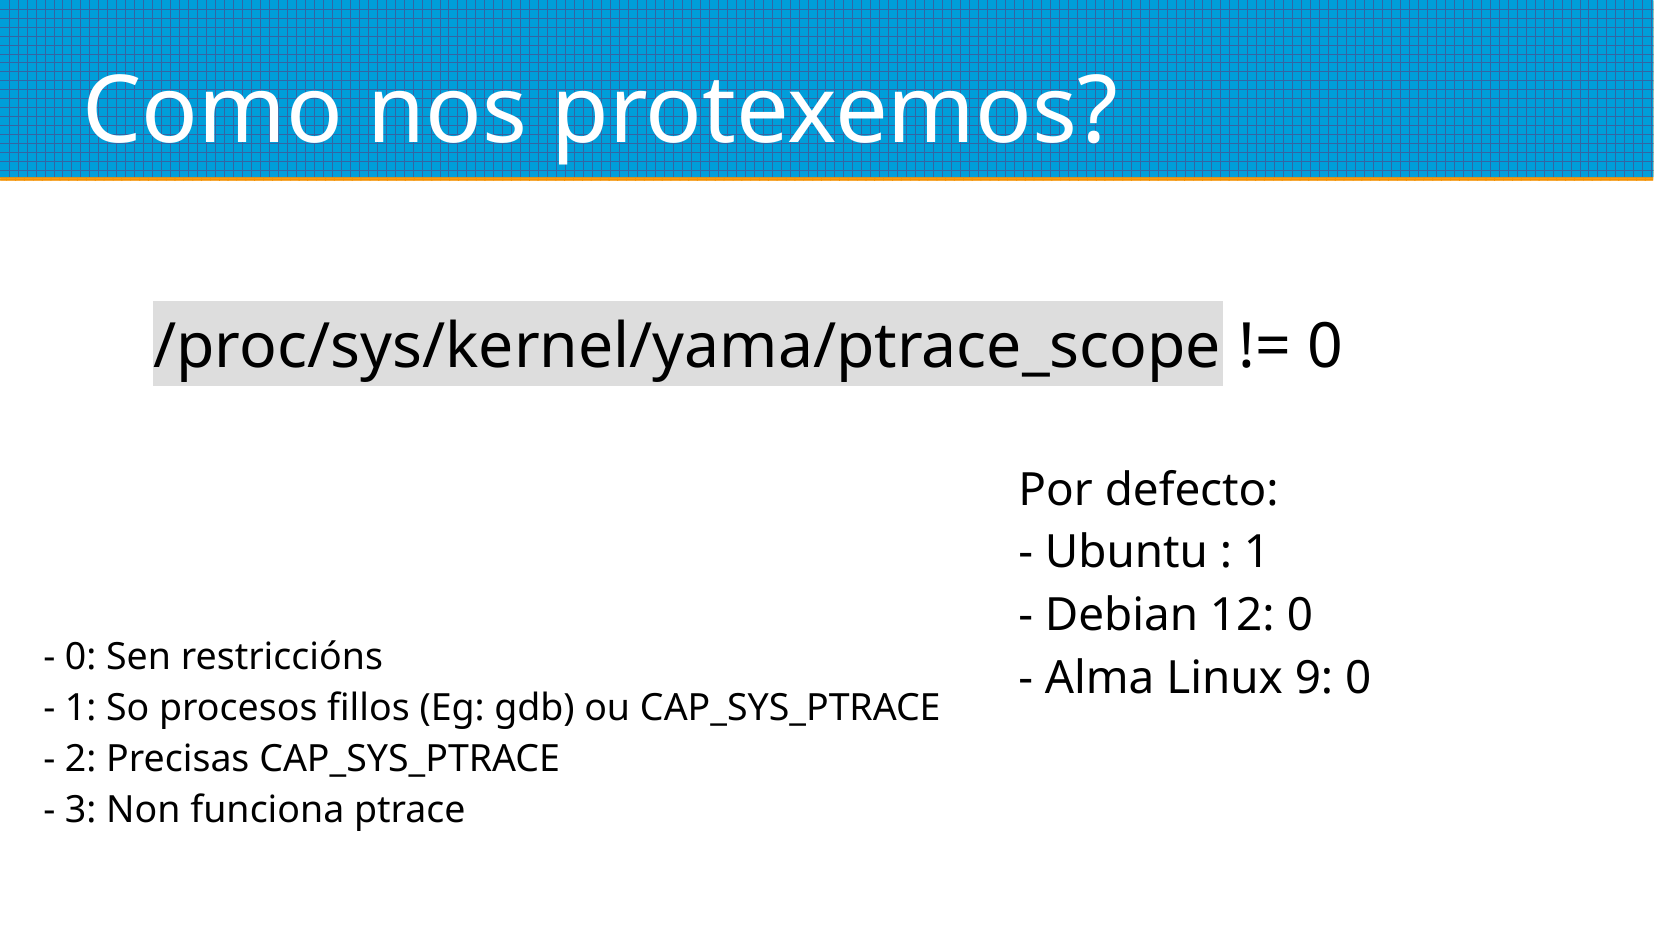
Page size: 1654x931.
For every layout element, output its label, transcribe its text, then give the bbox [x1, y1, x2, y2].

text_box Por defecto: - Ubuntu : 1 - Debian 12: 0 - Alma Linux 9: 0 [1012, 450, 1576, 713]
title Como nos protexemos? [82, 14, 1571, 171]
text_box - 0: Sen restriccións - 1: So procesos fillos (Eg: gdb) ou CAP_SYS_PTRACE - 2: Precisas CAP_SYS_PTRACE - 3: Non funciona ptrace [37, 600, 976, 863]
text_box /proc/sys/kernel/yama/ptrace_scope != 0 [147, 252, 1388, 435]
